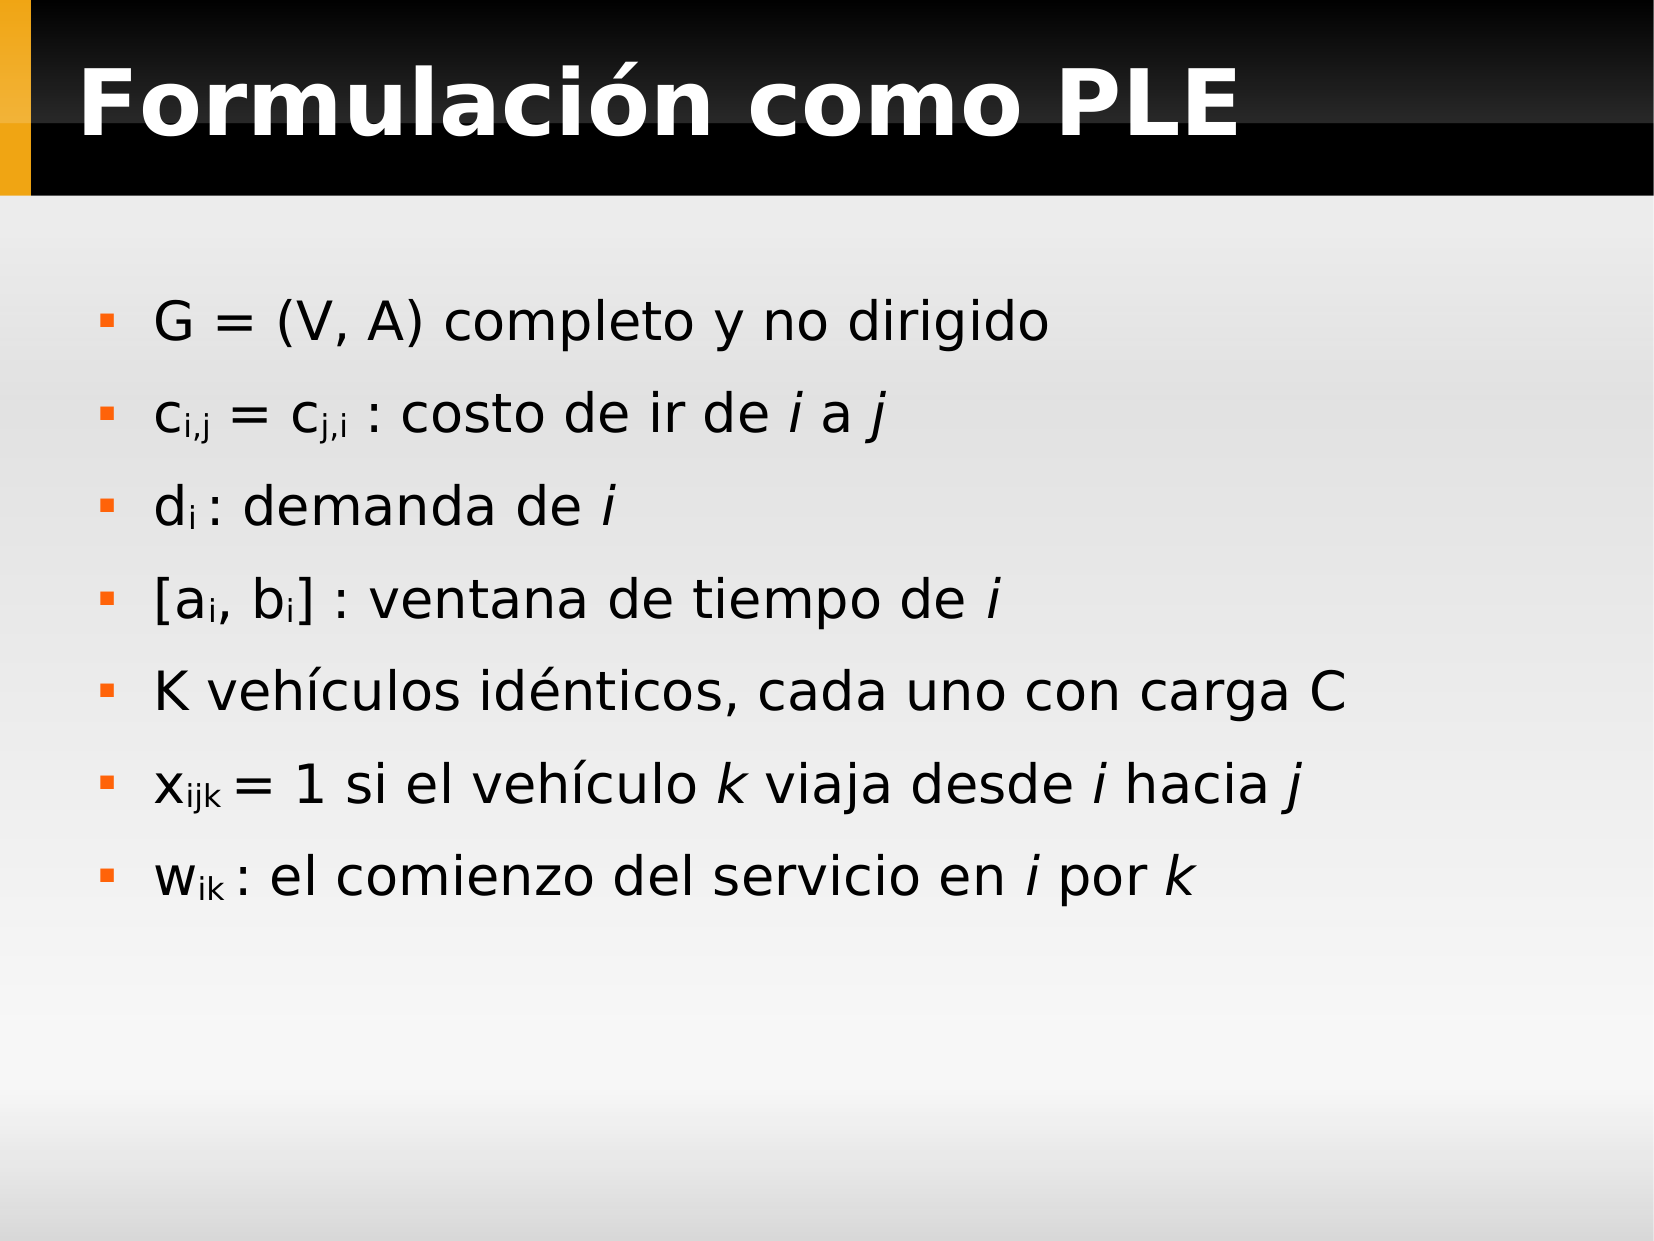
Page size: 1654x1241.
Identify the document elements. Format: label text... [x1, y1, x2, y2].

picture [0, 0, 1654, 1241]
title Formulación como PLE [76, 0, 1565, 208]
list G = (V, A) completo y no dirigido ci,j = cj,i : costo de ir de i a j di : demanda de i [ai, bi] : ventana de tiempo de i K vehículos idénticos, cada uno con carga C xijk = 1 si el vehículo k viaja desde i hacia j wik : el comienzo del servicio en i por k [82, 290, 1571, 1094]
